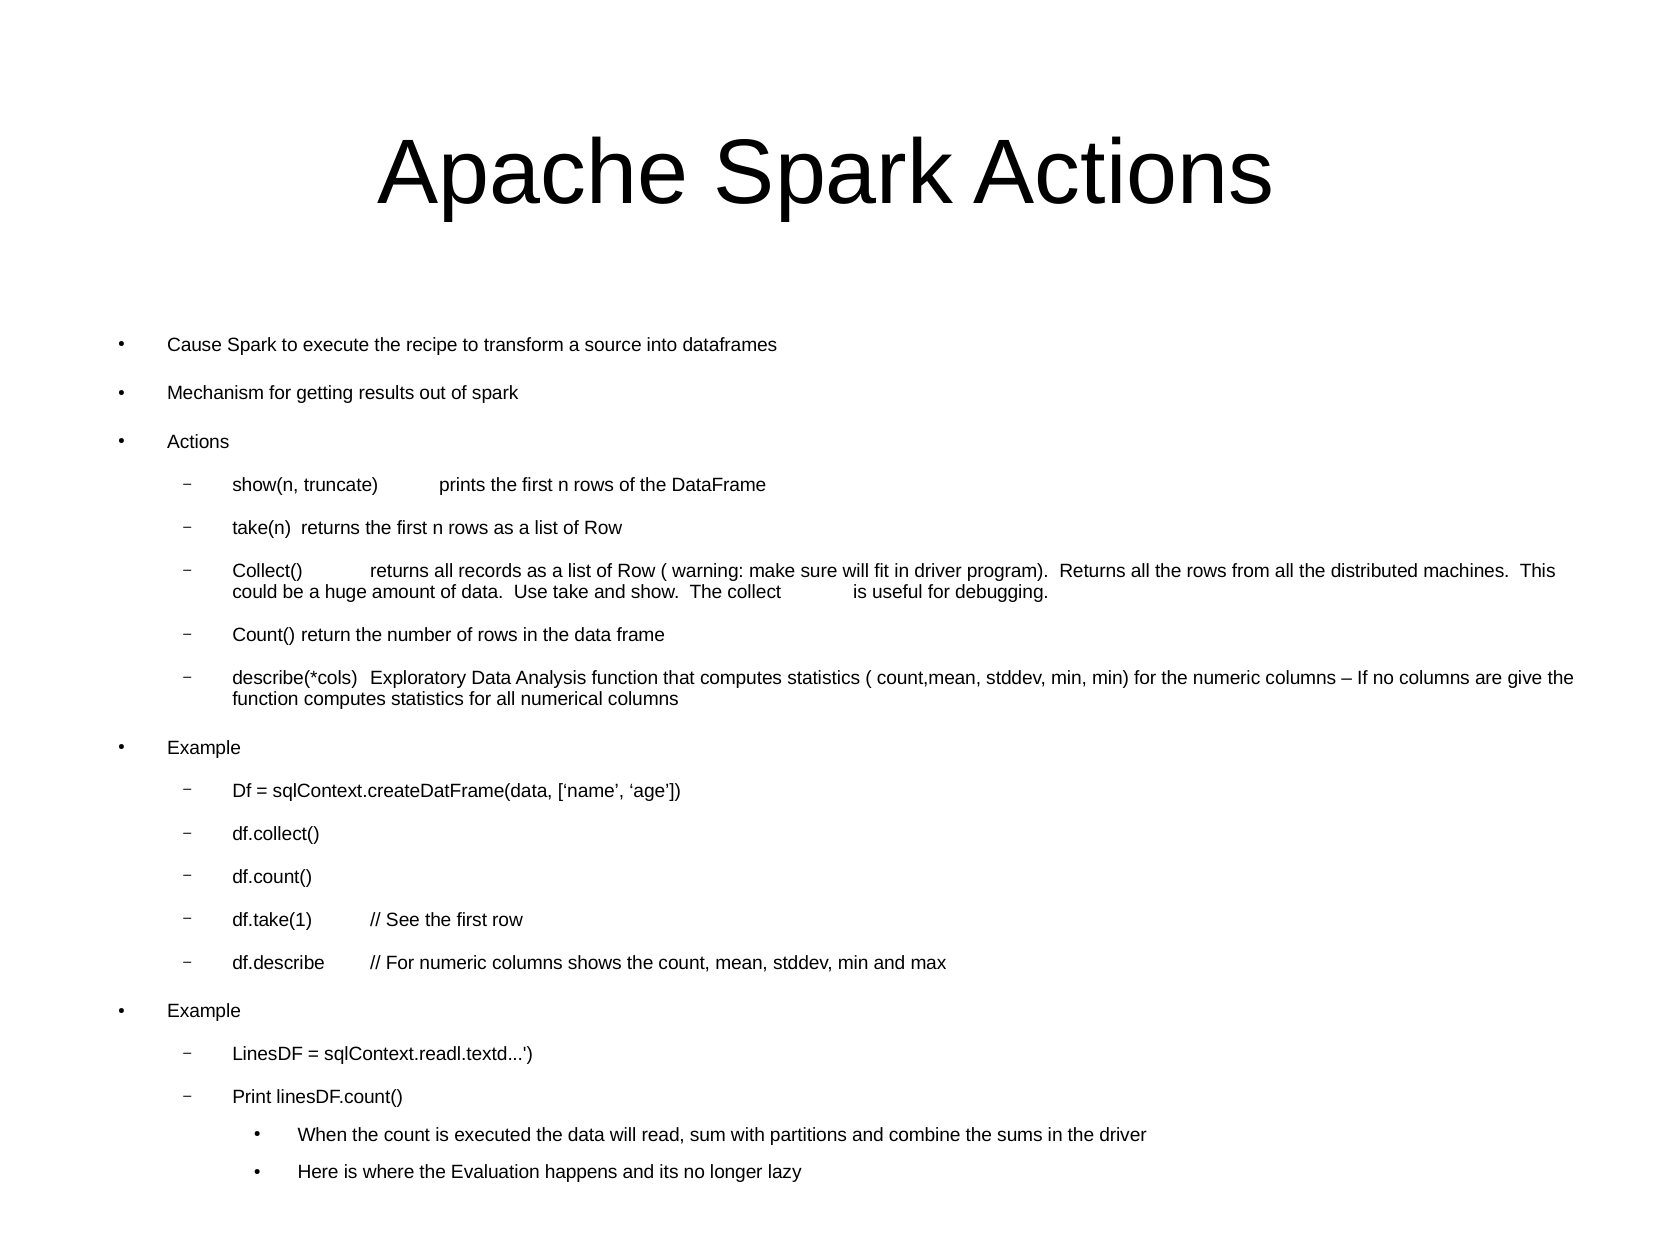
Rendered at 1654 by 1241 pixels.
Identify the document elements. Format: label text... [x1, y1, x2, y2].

list Cause Spark to execute the recipe to transform a source into dataframes Mechanism for getting results out of spark Actions show(n, truncate) prints the first n rows of the DataFrame take(n) returns the first n rows as a list of Row Collect() returns all records as a list of Row ( warning: make sure will fit in driver program). Returns all the rows from all the distributed machines. This could be a huge amount of data. Use take and show. The collect is useful for debugging. Count() return the number of rows in the data frame describe(*cols) Exploratory Data Analysis function that computes statistics ( count,mean, stddev, min, min) for the numeric columns – If no columns are give the function computes statistics for all numerical columns Example Df = sqlContext.createDatFrame(data, [‘name’, ‘age’]) df.collect() df.count() df.take(1) // See the first row df.describe // For numeric columns shows the count, mean, stddev, min and max Example LinesDF = sqlContext.readl.textd...') Print linesDF.count() When the count is executed the data will read, sum with partitions and combine the sums in the driver Here is where the Evaluation happens and its no longer lazy [101, 334, 1591, 1186]
title Apache Spark Actions [82, 49, 1571, 295]
